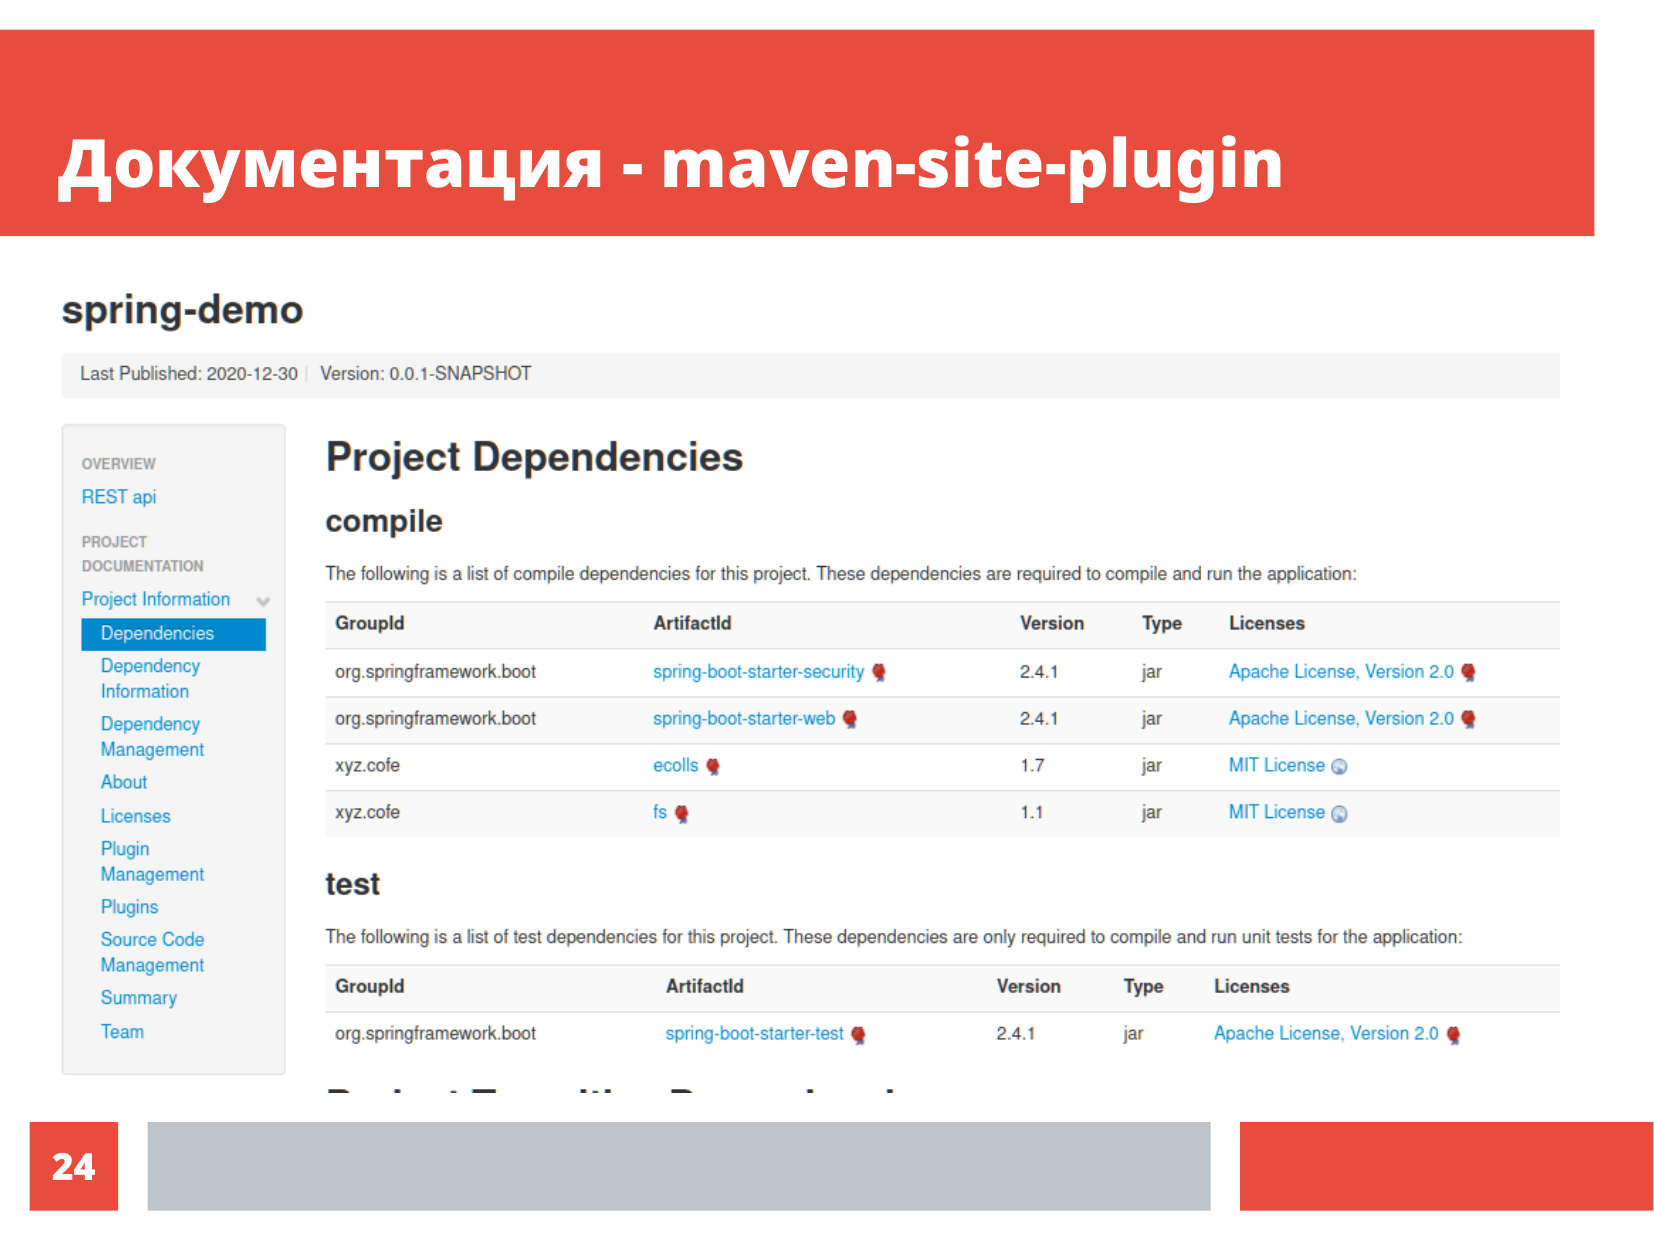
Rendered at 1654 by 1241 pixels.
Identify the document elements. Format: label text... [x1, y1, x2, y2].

picture [59, 288, 1565, 1093]
title Документация - maven-site-plugin [59, 59, 1595, 207]
